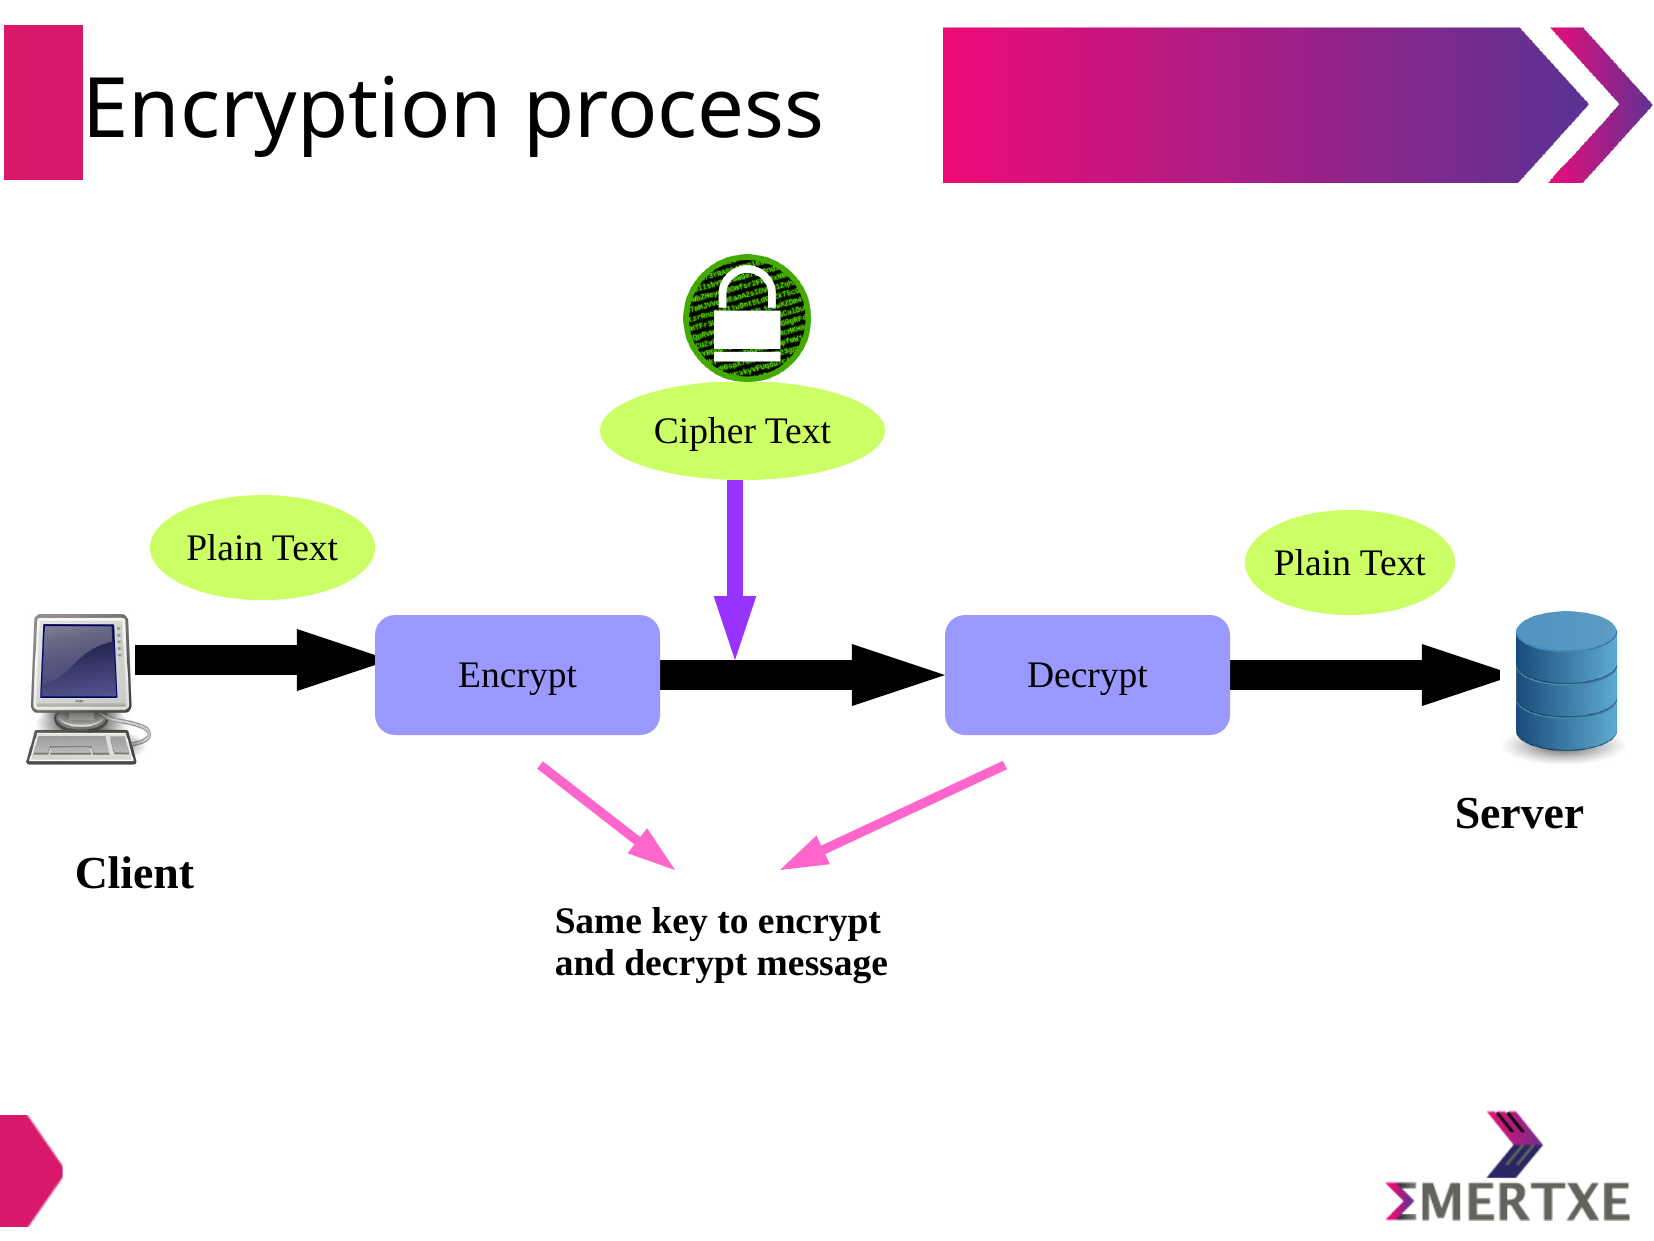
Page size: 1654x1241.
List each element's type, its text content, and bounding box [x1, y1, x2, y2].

title Encryption process [82, 2, 1571, 210]
picture [1500, 611, 1627, 766]
text_box Same key to encrypt and decrypt message [540, 892, 946, 991]
picture [683, 254, 811, 382]
text_box Client [60, 840, 226, 906]
text_box Cipher Text [600, 382, 886, 480]
text_box Decrypt [945, 615, 1231, 736]
picture [1571, 27, 1653, 183]
text_box Encrypt [375, 615, 661, 736]
text_box Plain Text [150, 495, 376, 601]
picture [1385, 1107, 1631, 1221]
text_box Server [1440, 780, 1651, 846]
text_box Plain Text [1245, 510, 1456, 616]
picture [26, 614, 151, 766]
